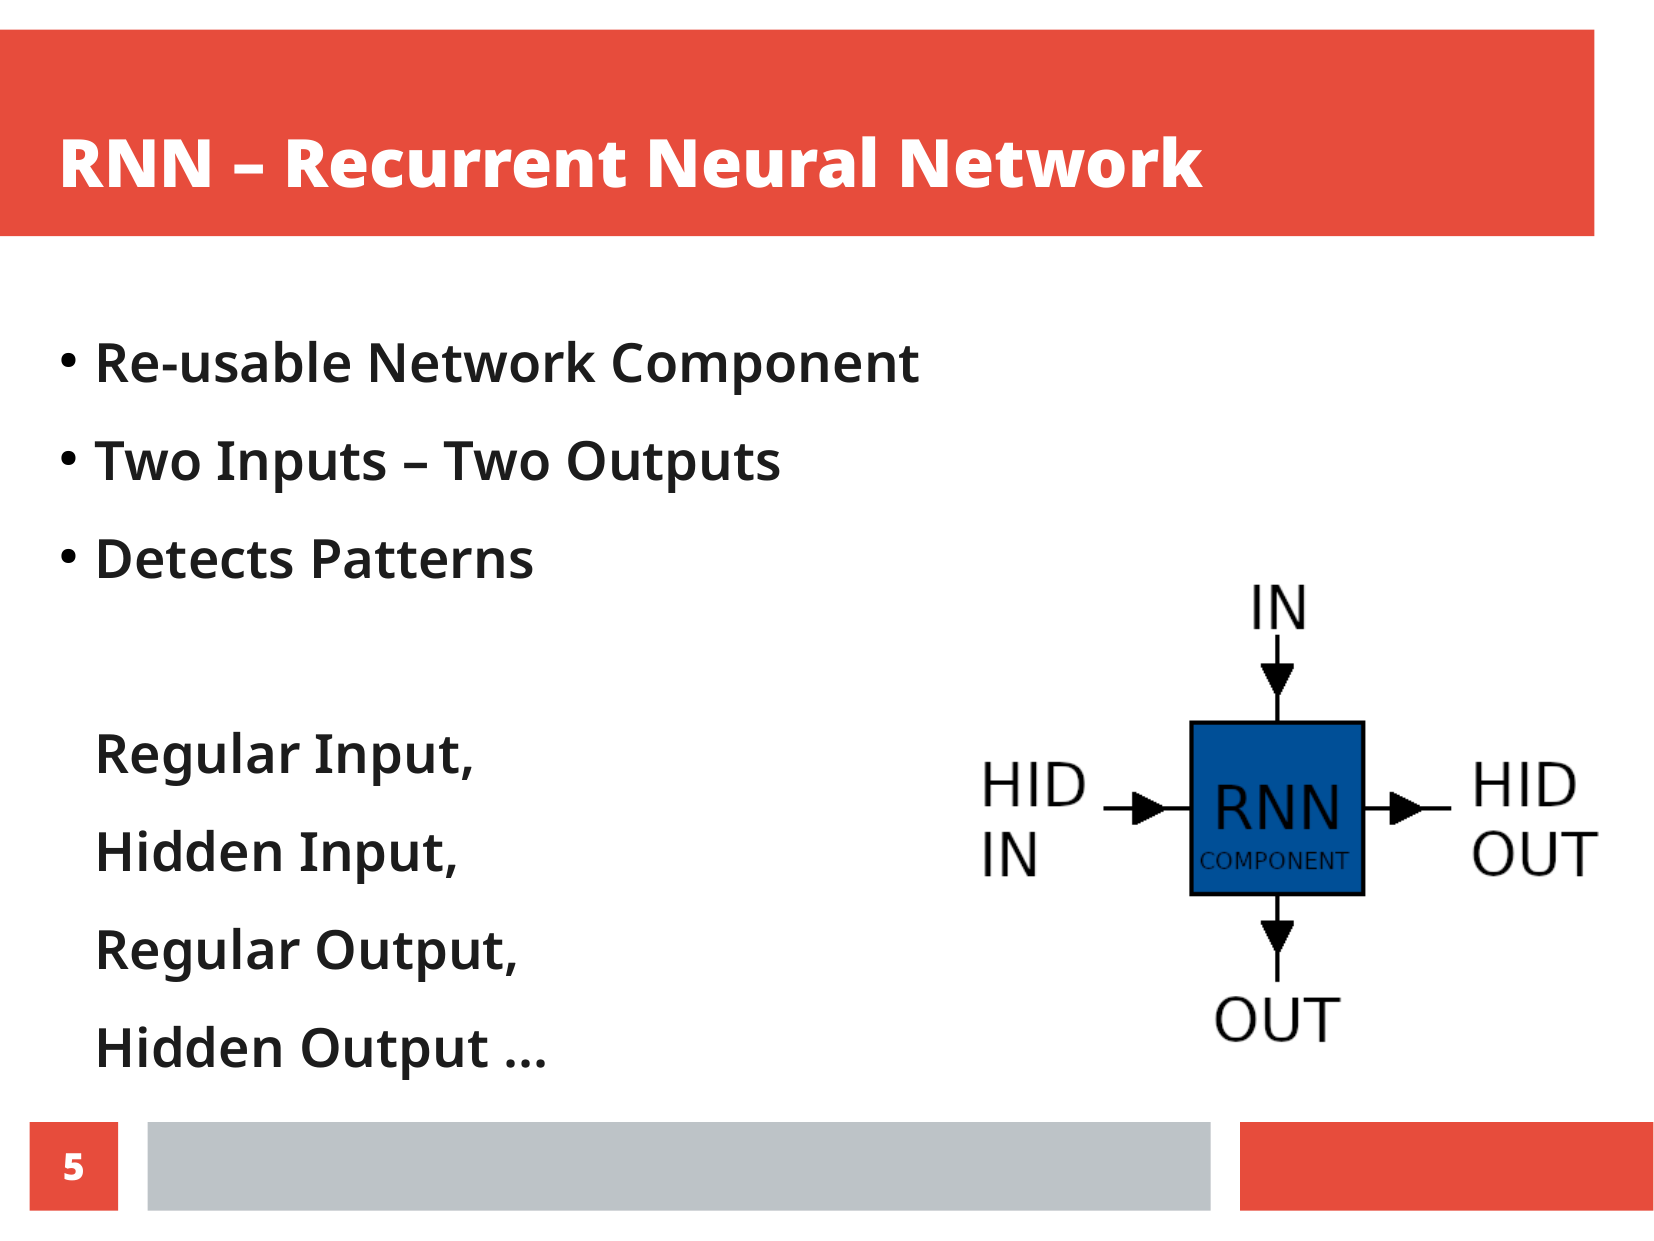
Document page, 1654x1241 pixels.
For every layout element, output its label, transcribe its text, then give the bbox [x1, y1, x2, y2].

list Re-usable Network Component Two Inputs – Two Outputs Detects Patterns Regular Input, Hidden Input, Regular Output, Hidden Output ... [59, 324, 1565, 1093]
picture [962, 565, 1606, 1066]
title RNN – Recurrent Neural Network [59, 59, 1595, 207]
